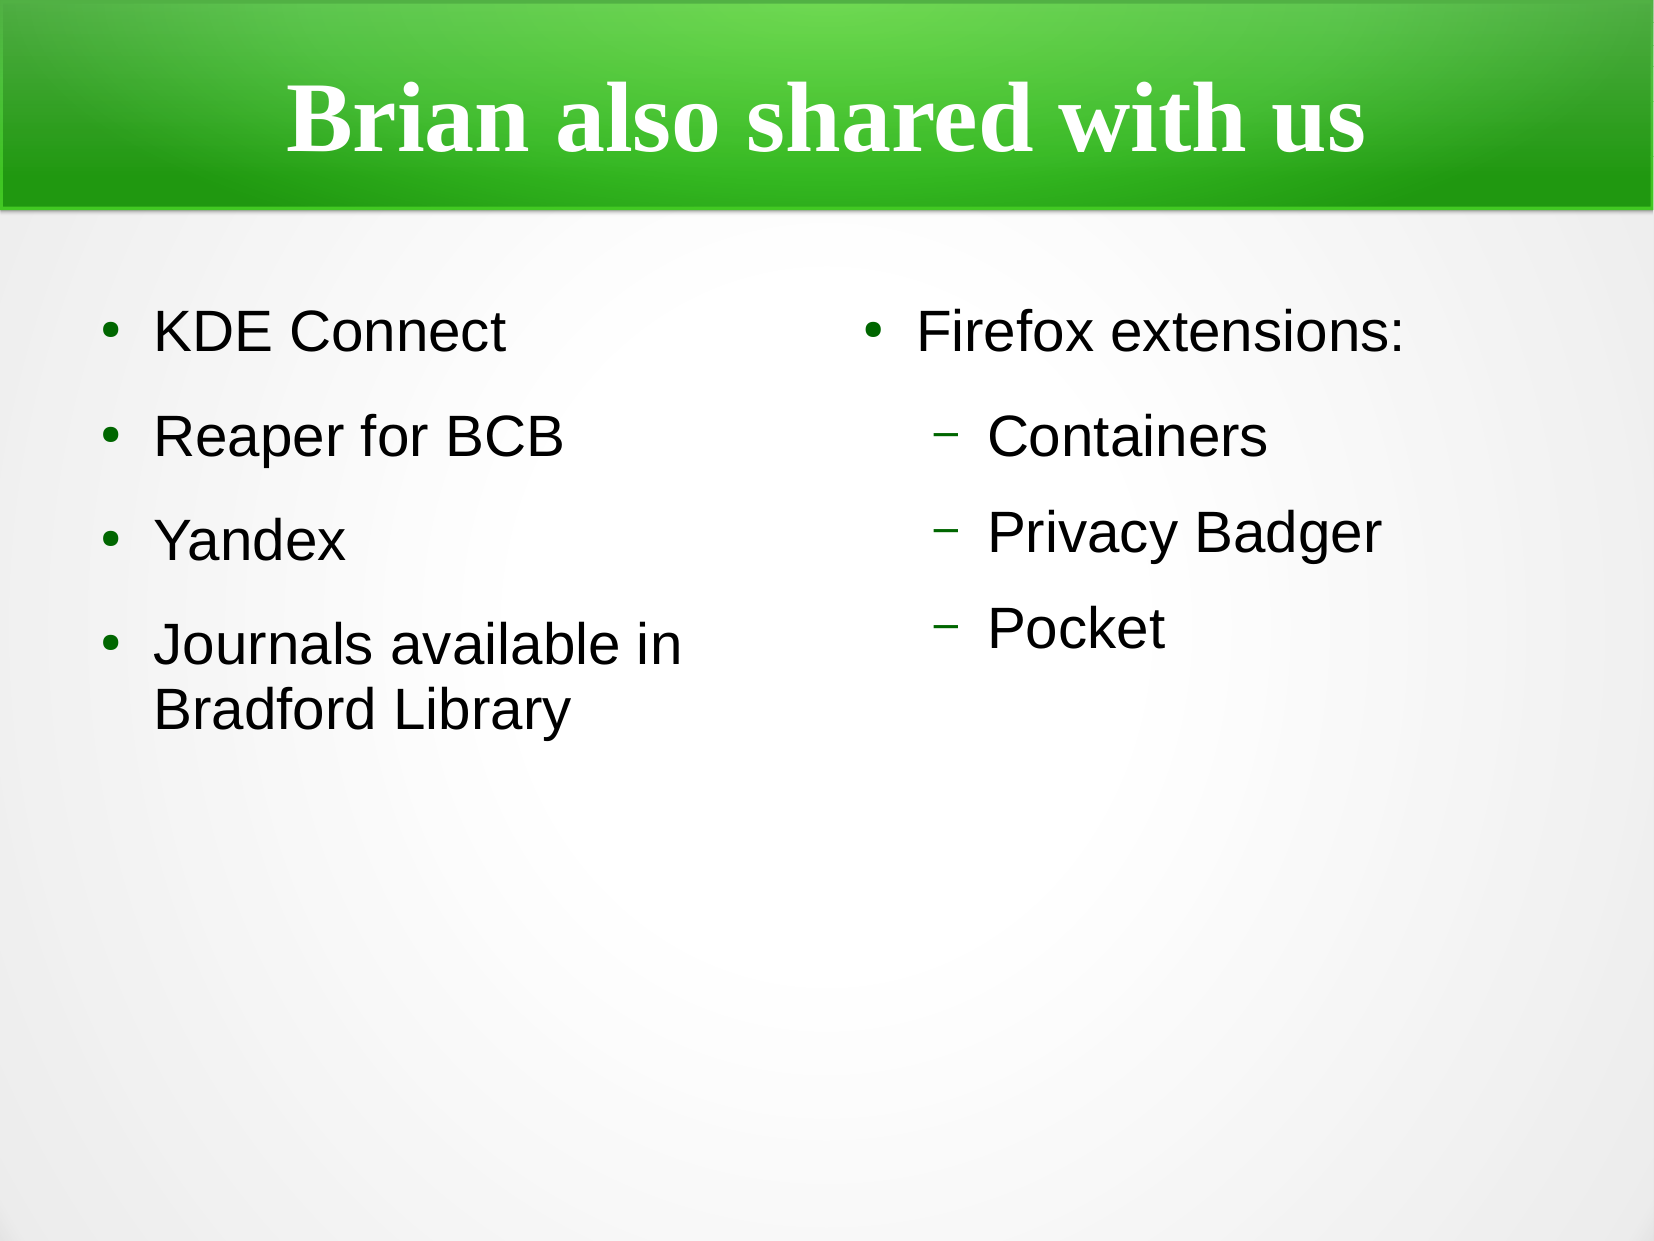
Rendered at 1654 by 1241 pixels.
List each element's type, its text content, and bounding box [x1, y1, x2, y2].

list Firefox extensions: Containers Privacy Badger Pocket [845, 299, 1572, 1019]
list KDE Connect Reaper for BCB Yandex Journals available in Bradford Library [82, 299, 809, 1019]
title Brian also shared with us [82, 45, 1571, 192]
